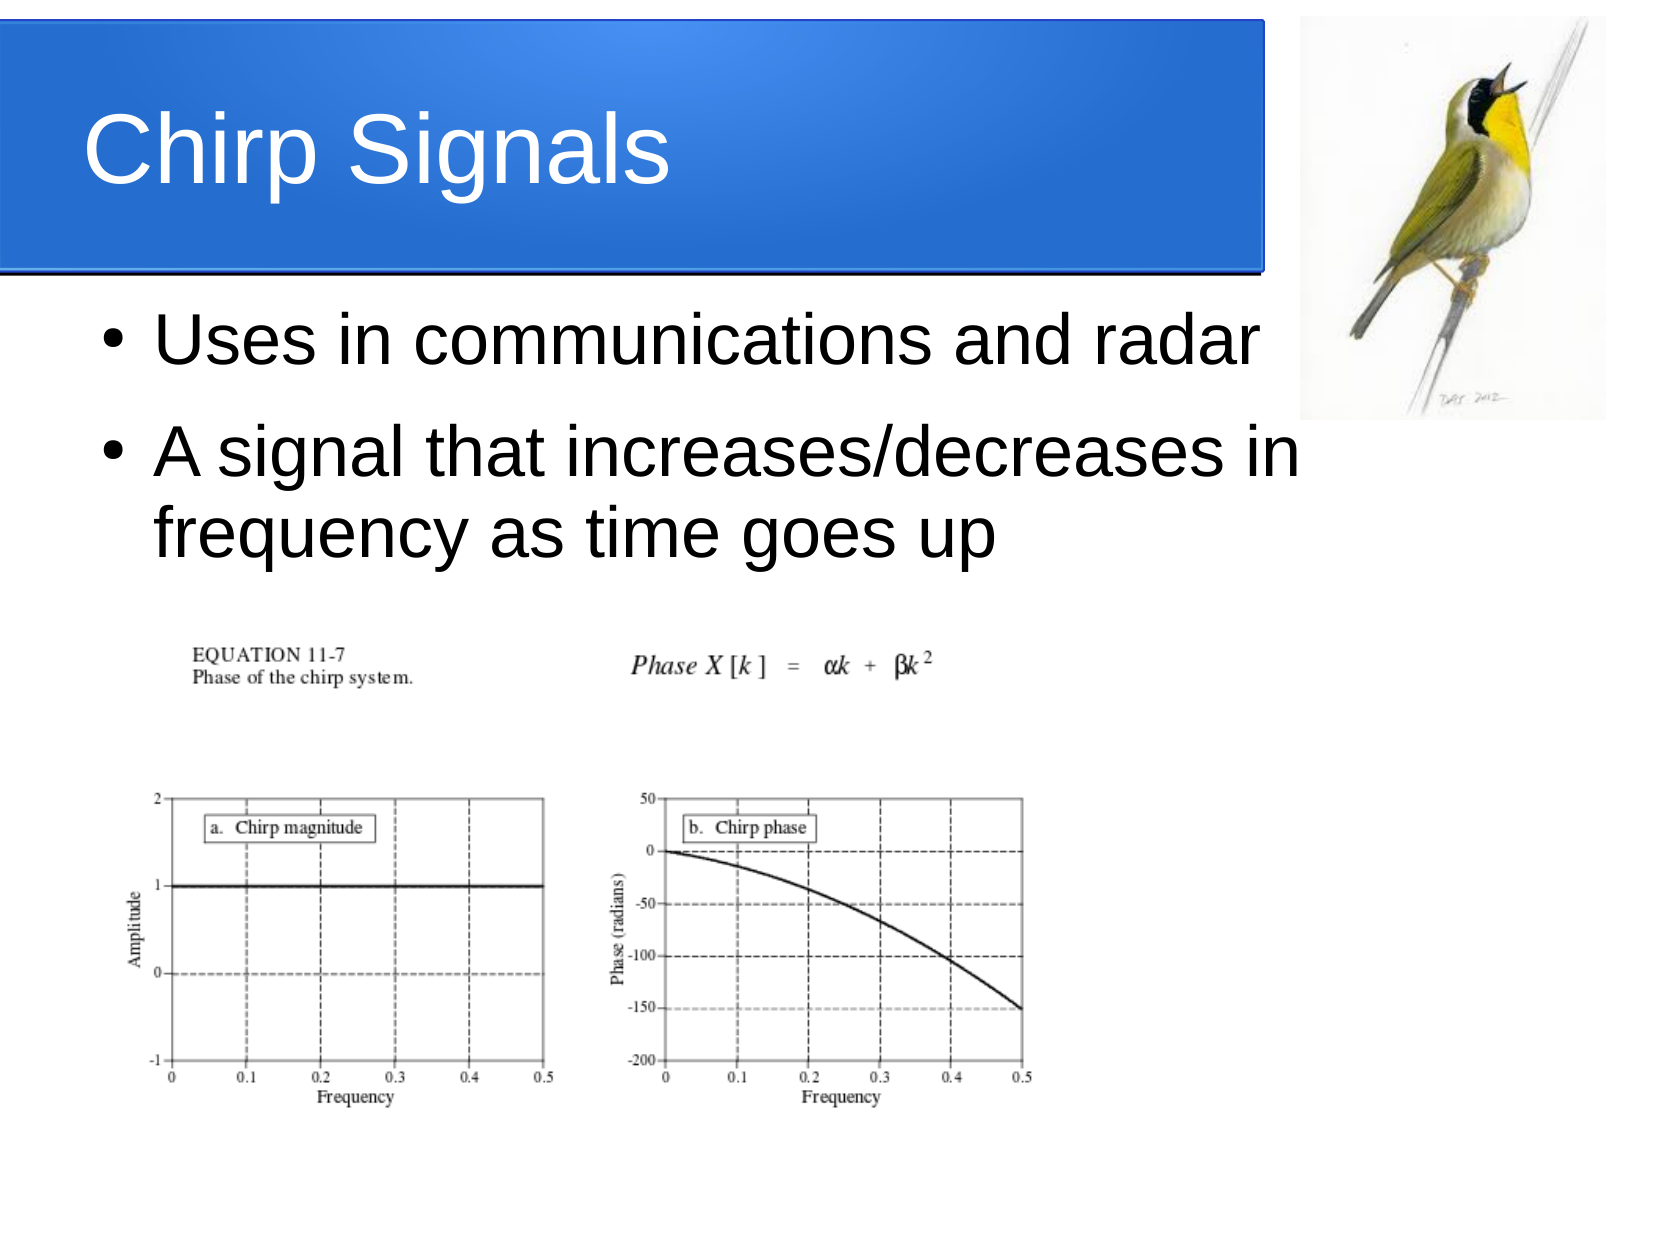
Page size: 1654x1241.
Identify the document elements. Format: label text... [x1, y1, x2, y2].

list Uses in communications and radar A signal that increases/decreases in frequency as time goes up [82, 299, 1571, 1019]
picture [160, 607, 991, 721]
picture [120, 765, 1080, 1126]
title Chirp Signals [82, 47, 1235, 252]
picture [1300, 16, 1606, 421]
